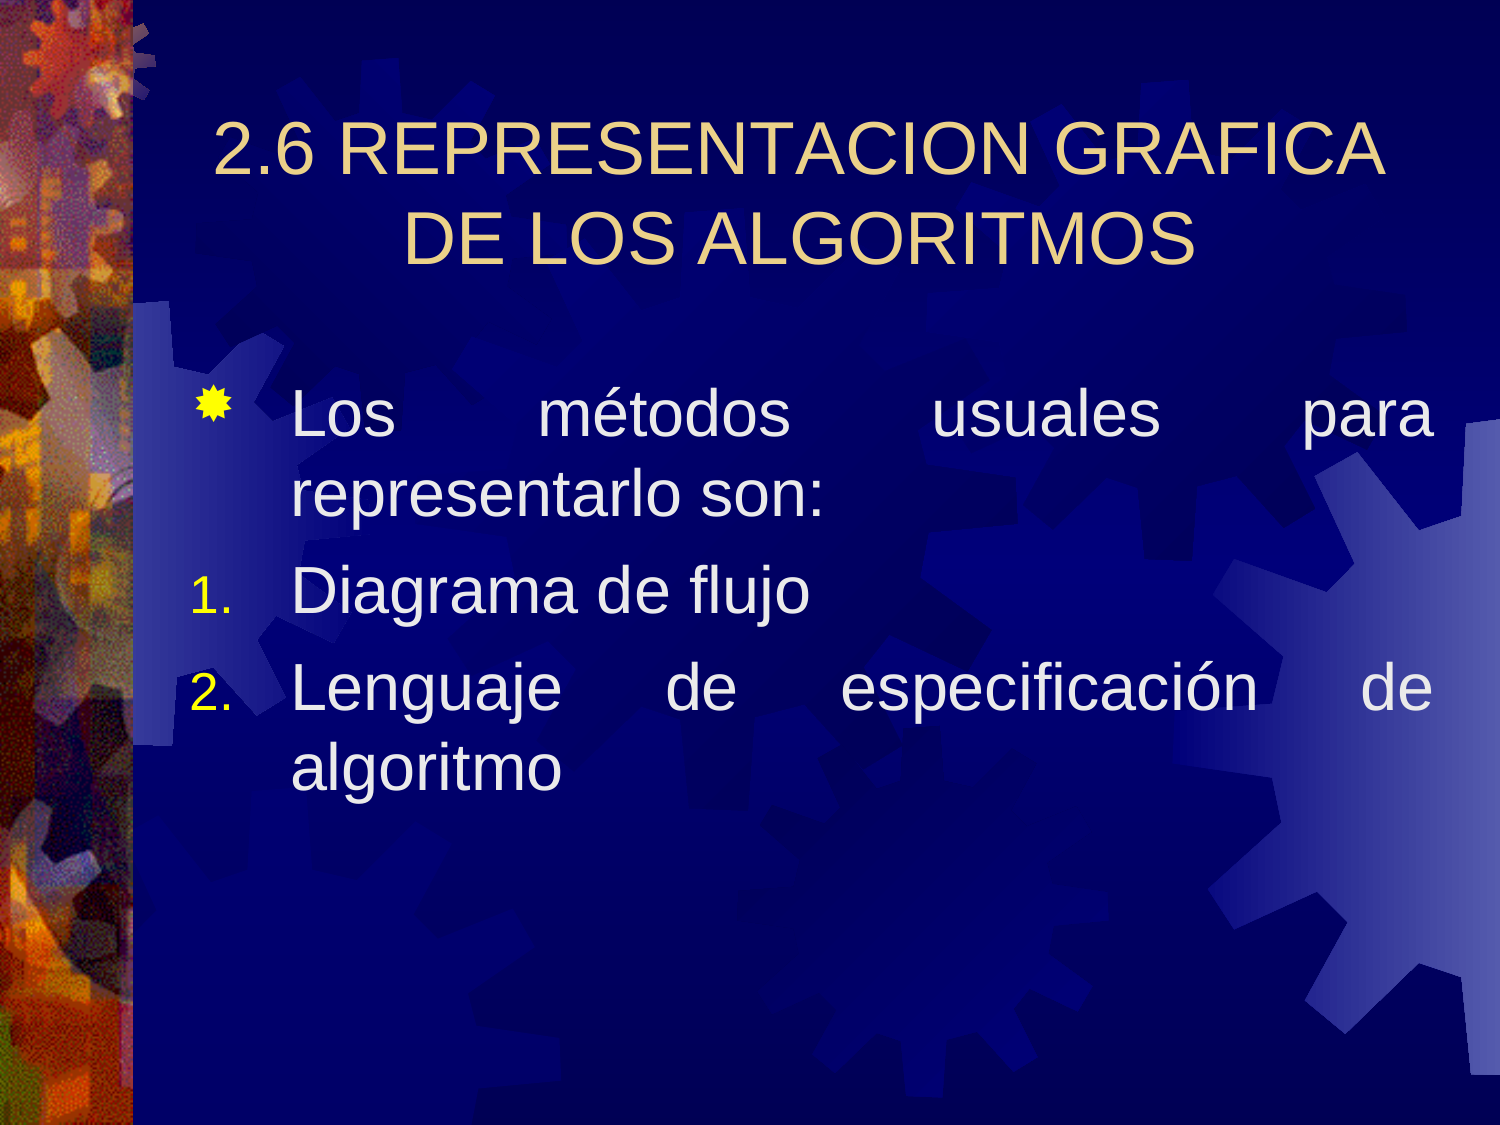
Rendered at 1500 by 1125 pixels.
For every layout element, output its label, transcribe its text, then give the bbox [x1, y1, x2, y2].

list Los métodos usuales para representarlo son: Diagrama de flujo Lenguaje de especificación de algoritmo [174, 362, 1450, 850]
picture [0, 0, 133, 1125]
title 2.6 REPRESENTACION GRAFICA DE LOS ALGORITMOS [162, 99, 1438, 288]
